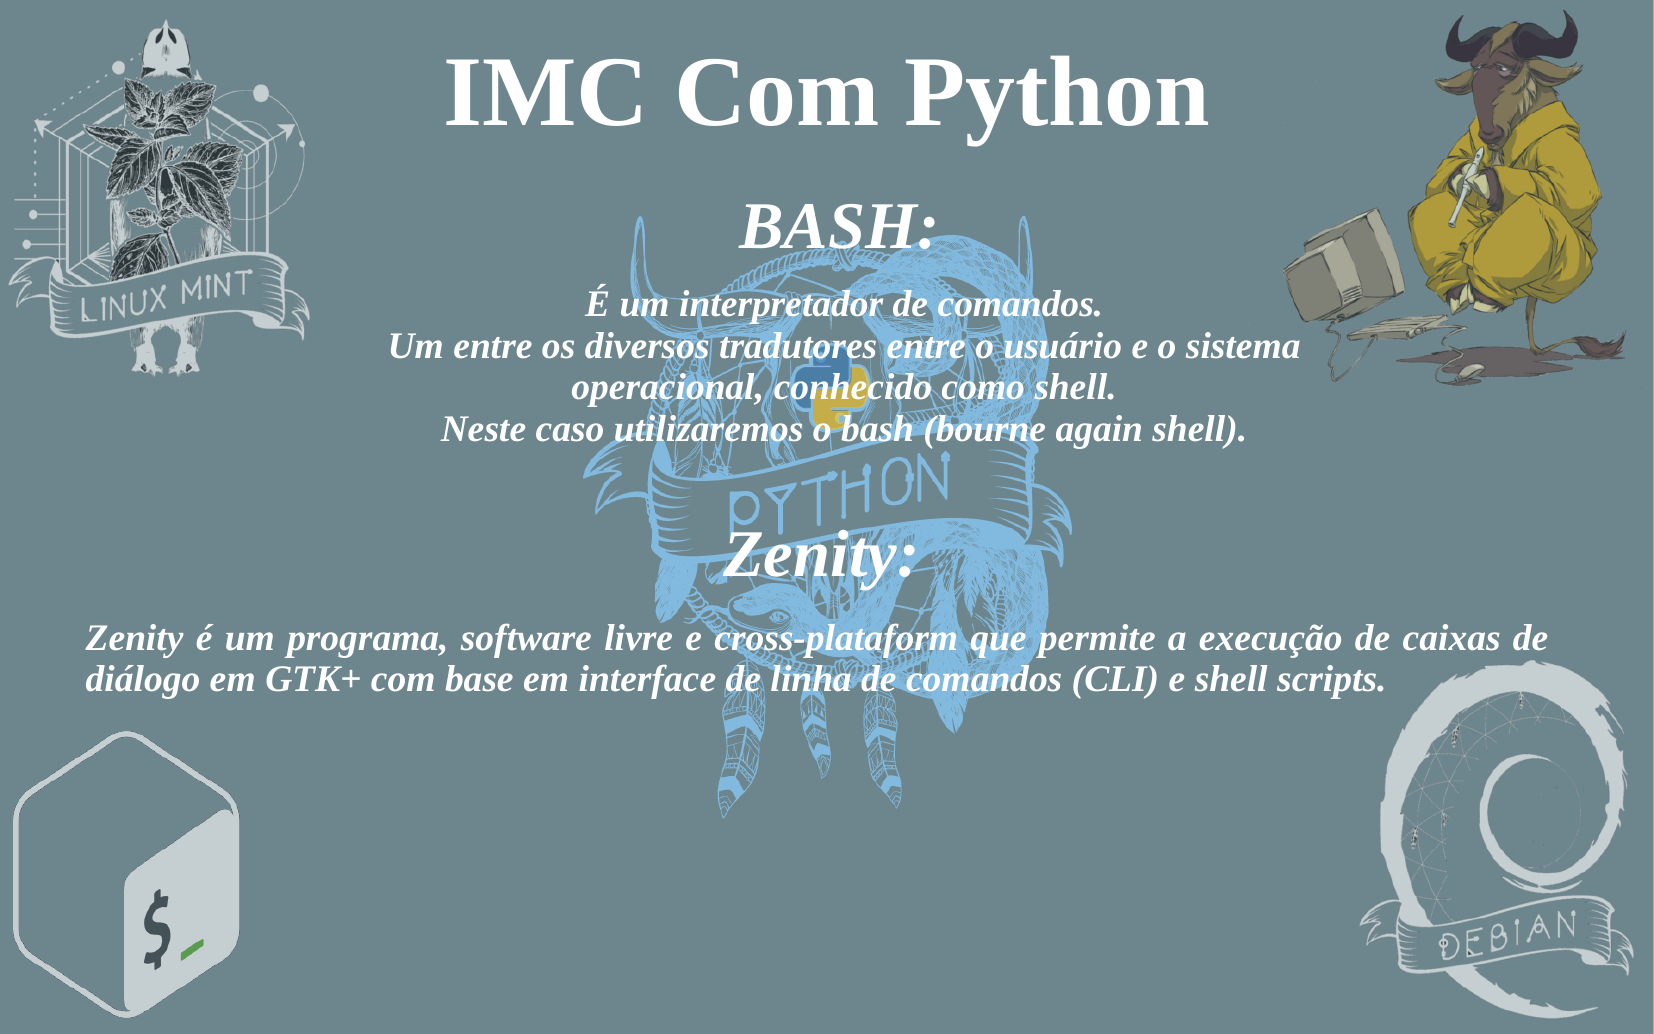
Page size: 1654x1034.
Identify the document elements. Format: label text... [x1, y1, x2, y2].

text_box É um interpretador de comandos. Um entre os diversos tradutores entre o usuário e o sistema operacional, conhecido como shell. Neste caso utilizaremos o bash (bourne again shell). [318, 274, 1371, 459]
text_box Zenity é um programa, software livre e cross-plataform que permite a execução de caixas de diálogo em GTK+ com base em interface de linha de comandos (CLI) e shell scripts. [85, 595, 1551, 721]
title IMC Com Python [82, 29, 1571, 154]
text_box BASH: [318, 188, 1371, 263]
picture [0, 0, 1654, 1034]
text_box Zenity: [301, 516, 1353, 591]
